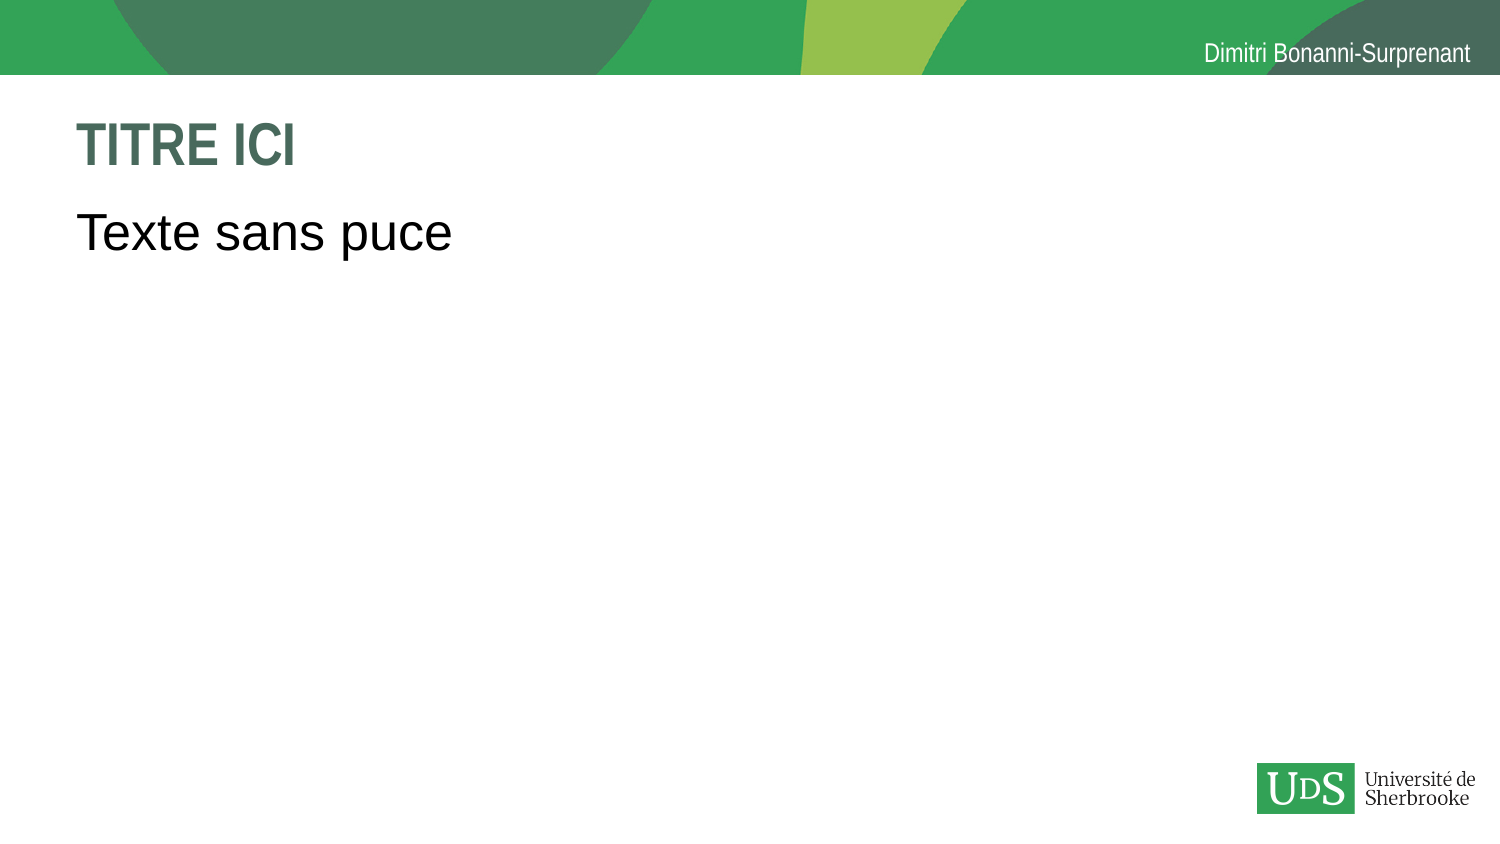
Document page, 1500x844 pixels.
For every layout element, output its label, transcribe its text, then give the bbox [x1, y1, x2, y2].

picture [1257, 763, 1475, 814]
title Titre ici [76, 104, 1471, 189]
list Texte sans puce [76, 198, 1459, 729]
picture [0, 0, 1500, 75]
